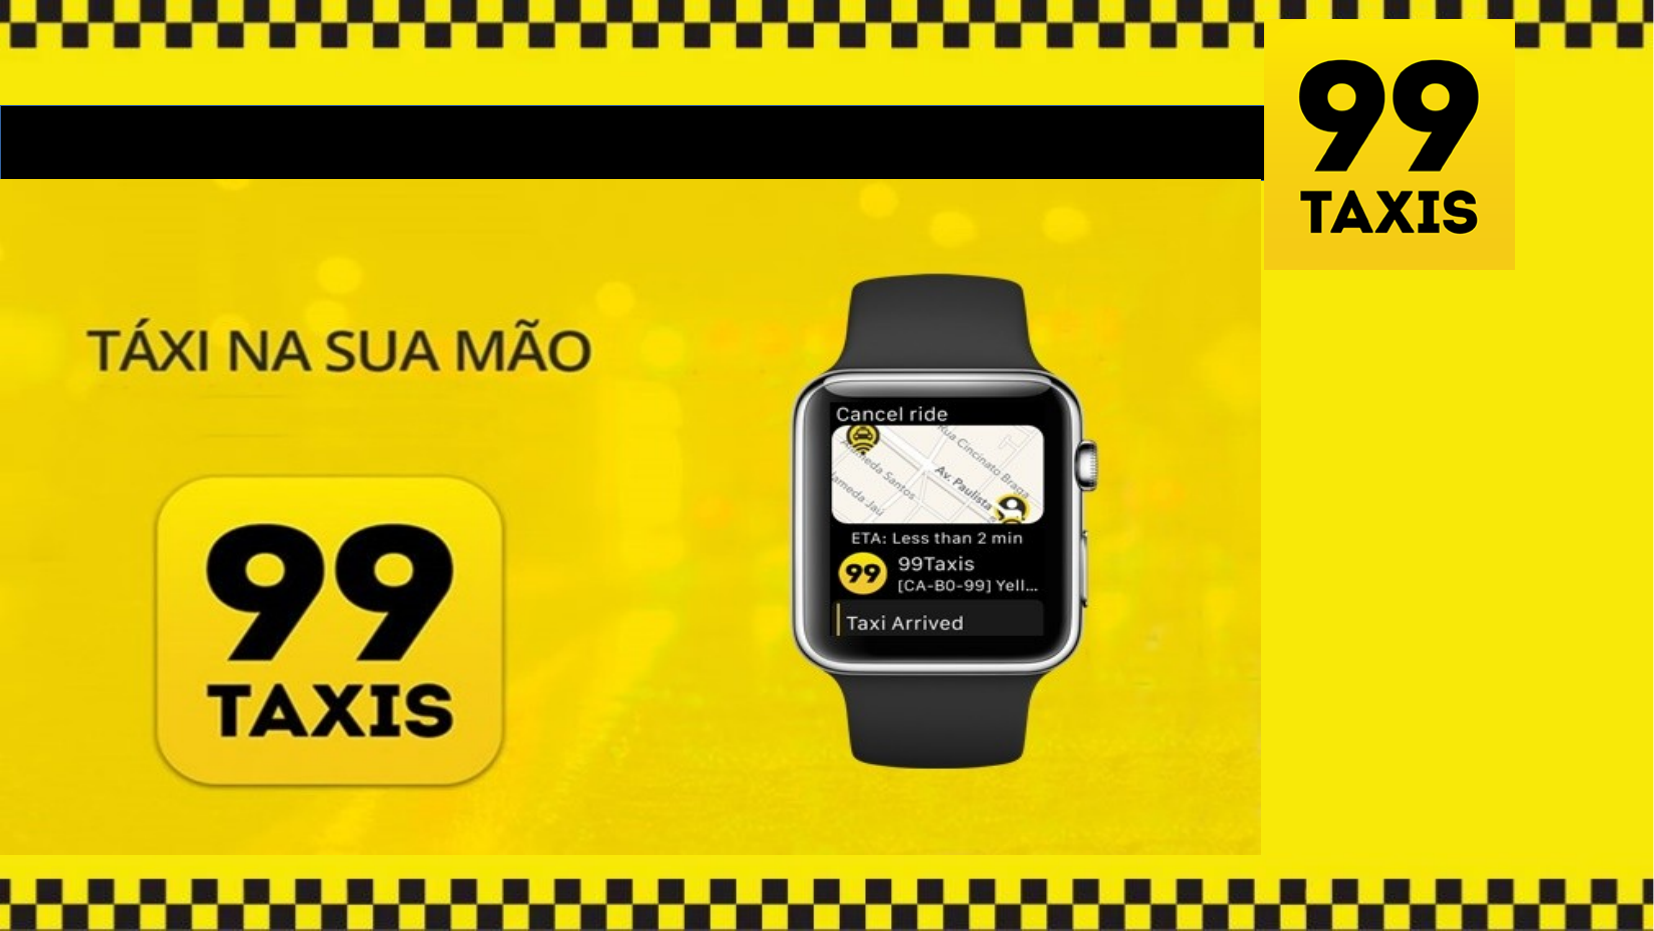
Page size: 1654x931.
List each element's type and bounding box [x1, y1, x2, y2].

text_box [0, 105, 1264, 181]
picture [0, 0, 1654, 931]
